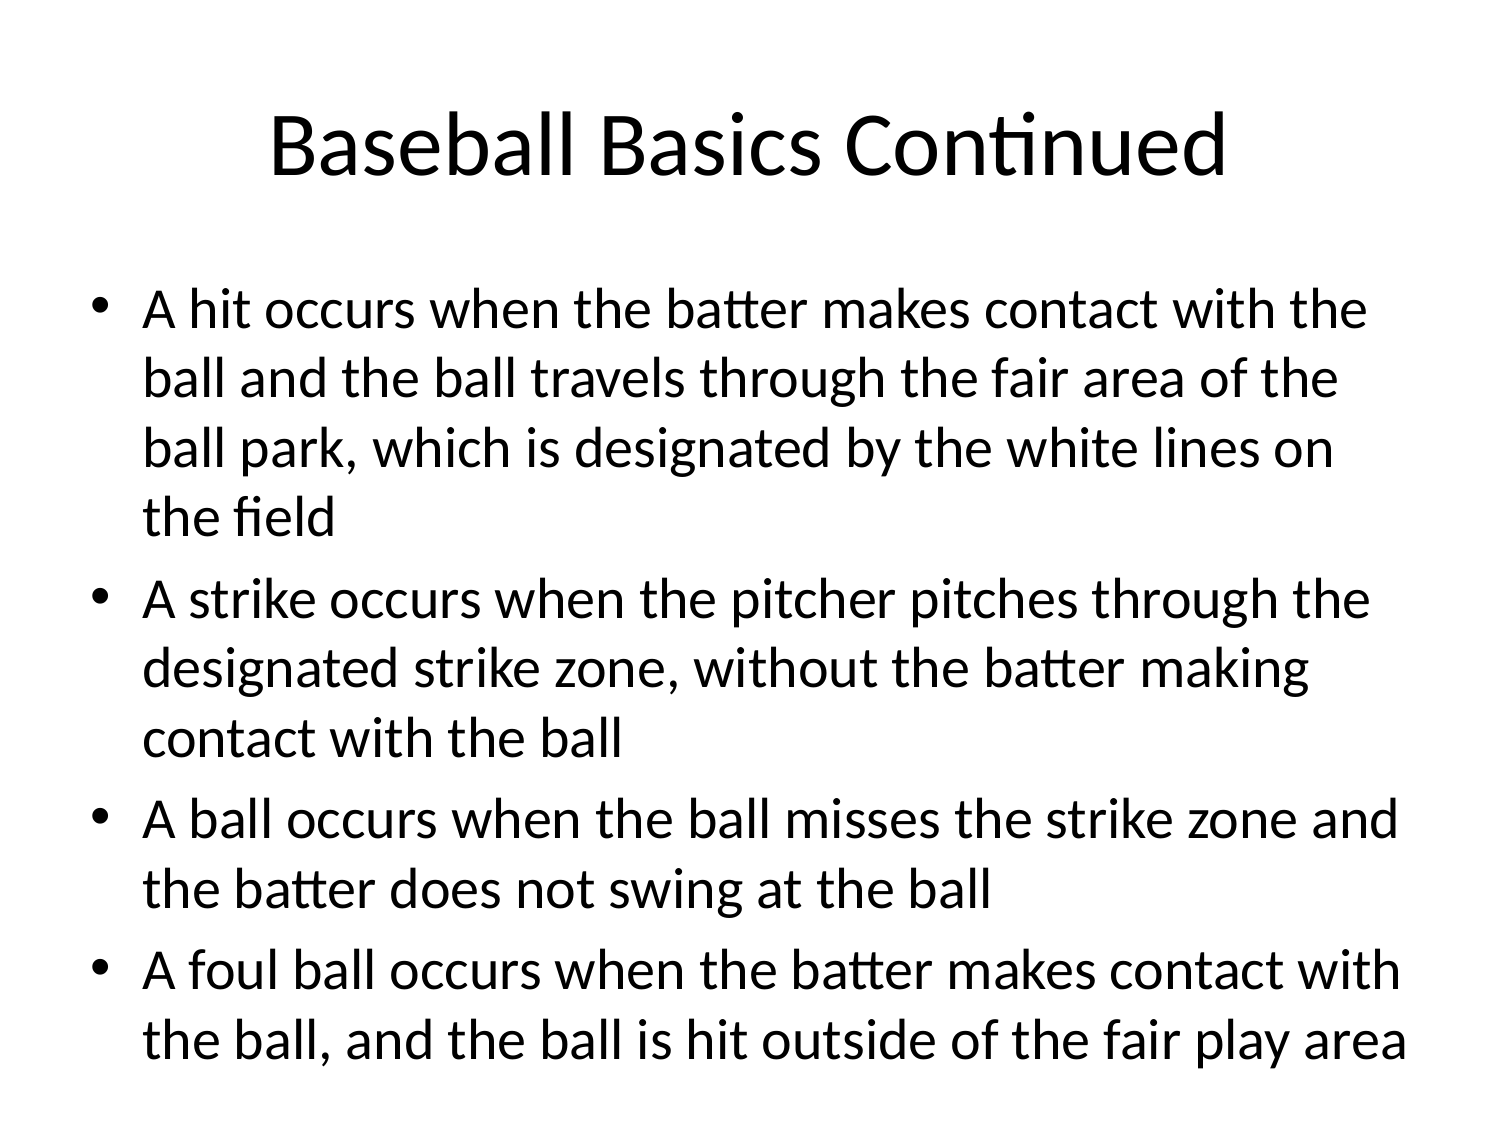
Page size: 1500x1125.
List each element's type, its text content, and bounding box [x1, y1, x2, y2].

list A hit occurs when the batter makes contact with the ball and the ball travels through the fair area of the ball park, which is designated by the white lines on the field A strike occurs when the pitcher pitches through the designated strike zone, without the batter making contact with the ball A ball occurs when the ball misses the strike zone and the batter does not swing at the ball A foul ball occurs when the batter makes contact with the ball, and the ball is hit outside of the fair play area [75, 262, 1425, 1100]
title Baseball Basics Continued [75, 45, 1425, 233]
